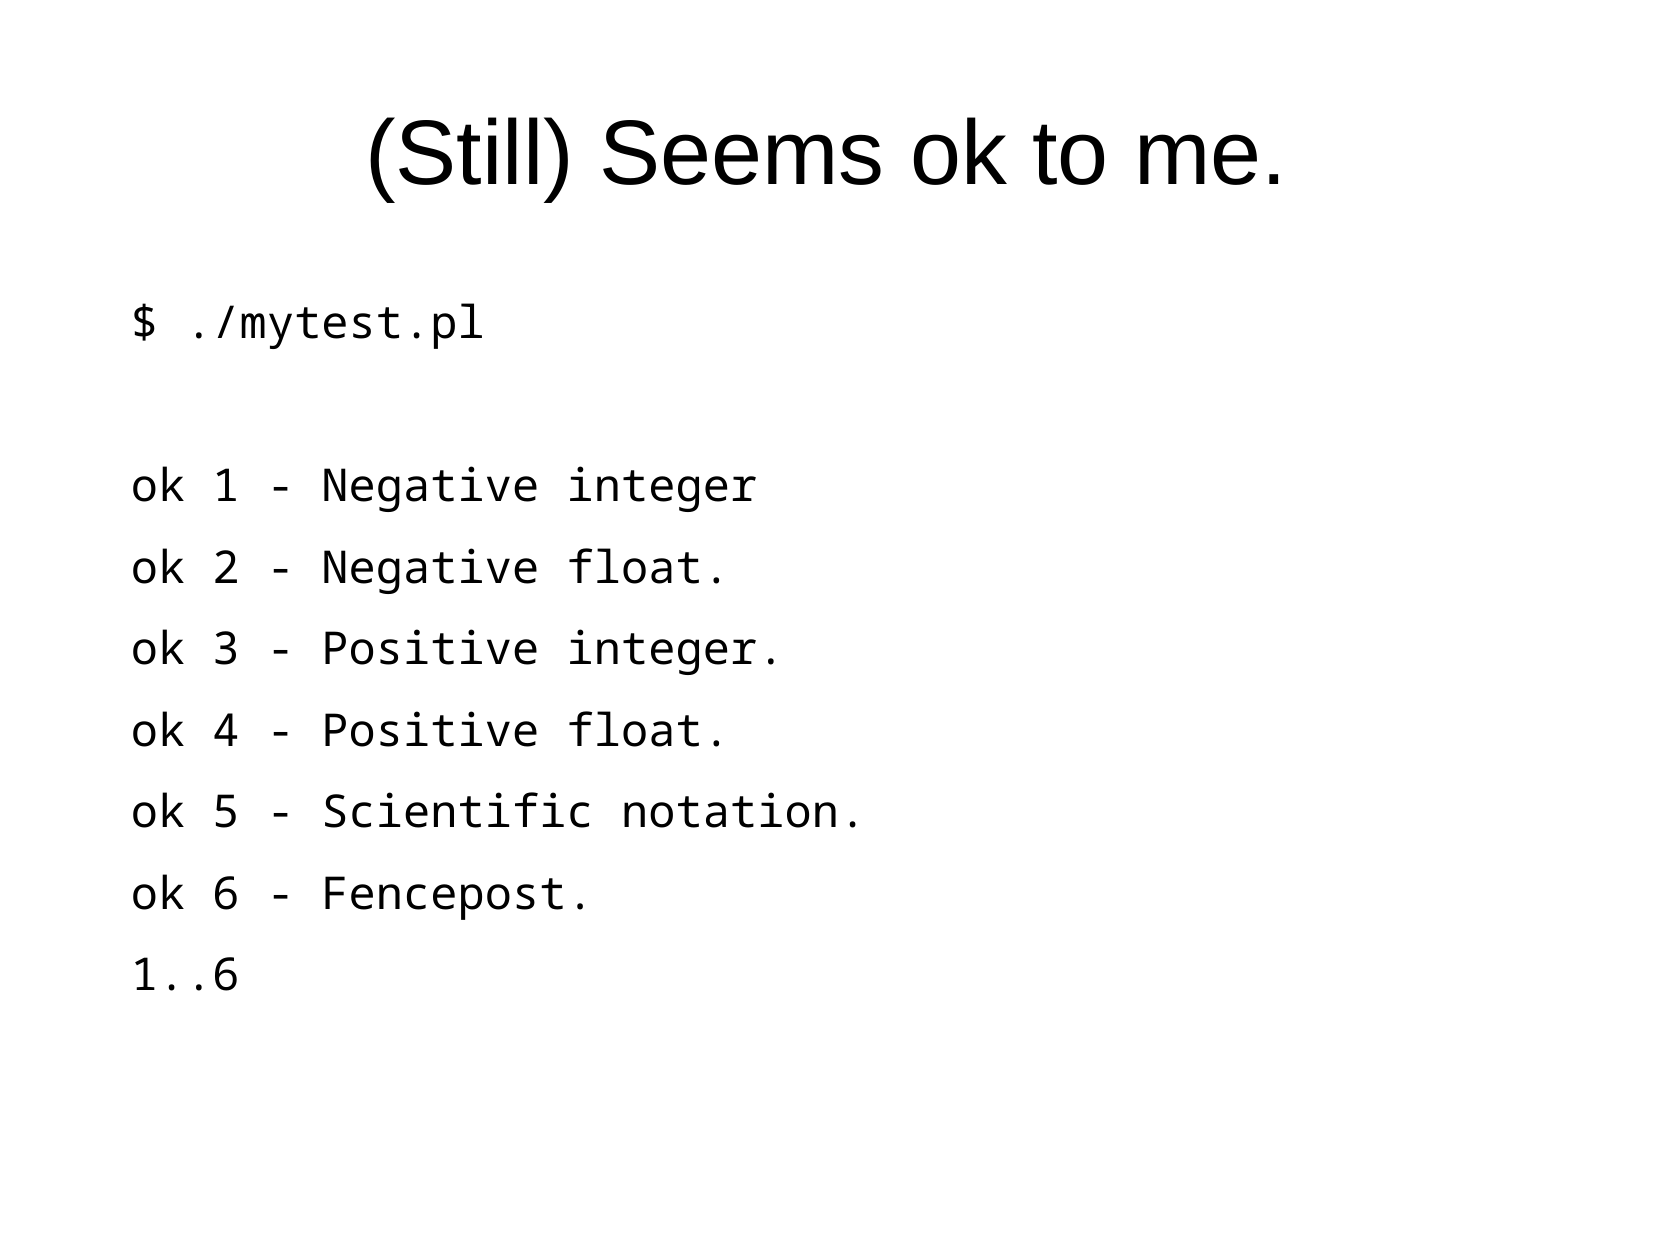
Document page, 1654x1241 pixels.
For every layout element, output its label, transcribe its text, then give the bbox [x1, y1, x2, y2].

title (Still) Seems ok to me. [82, 49, 1571, 257]
list $ ./mytest.pl ok 1 - Negative integer ok 2 - Negative float. ok 3 - Positive integer. ok 4 - Positive float. ok 5 - Scientific notation. ok 6 - Fencepost. 1..6 [82, 290, 1571, 1010]
